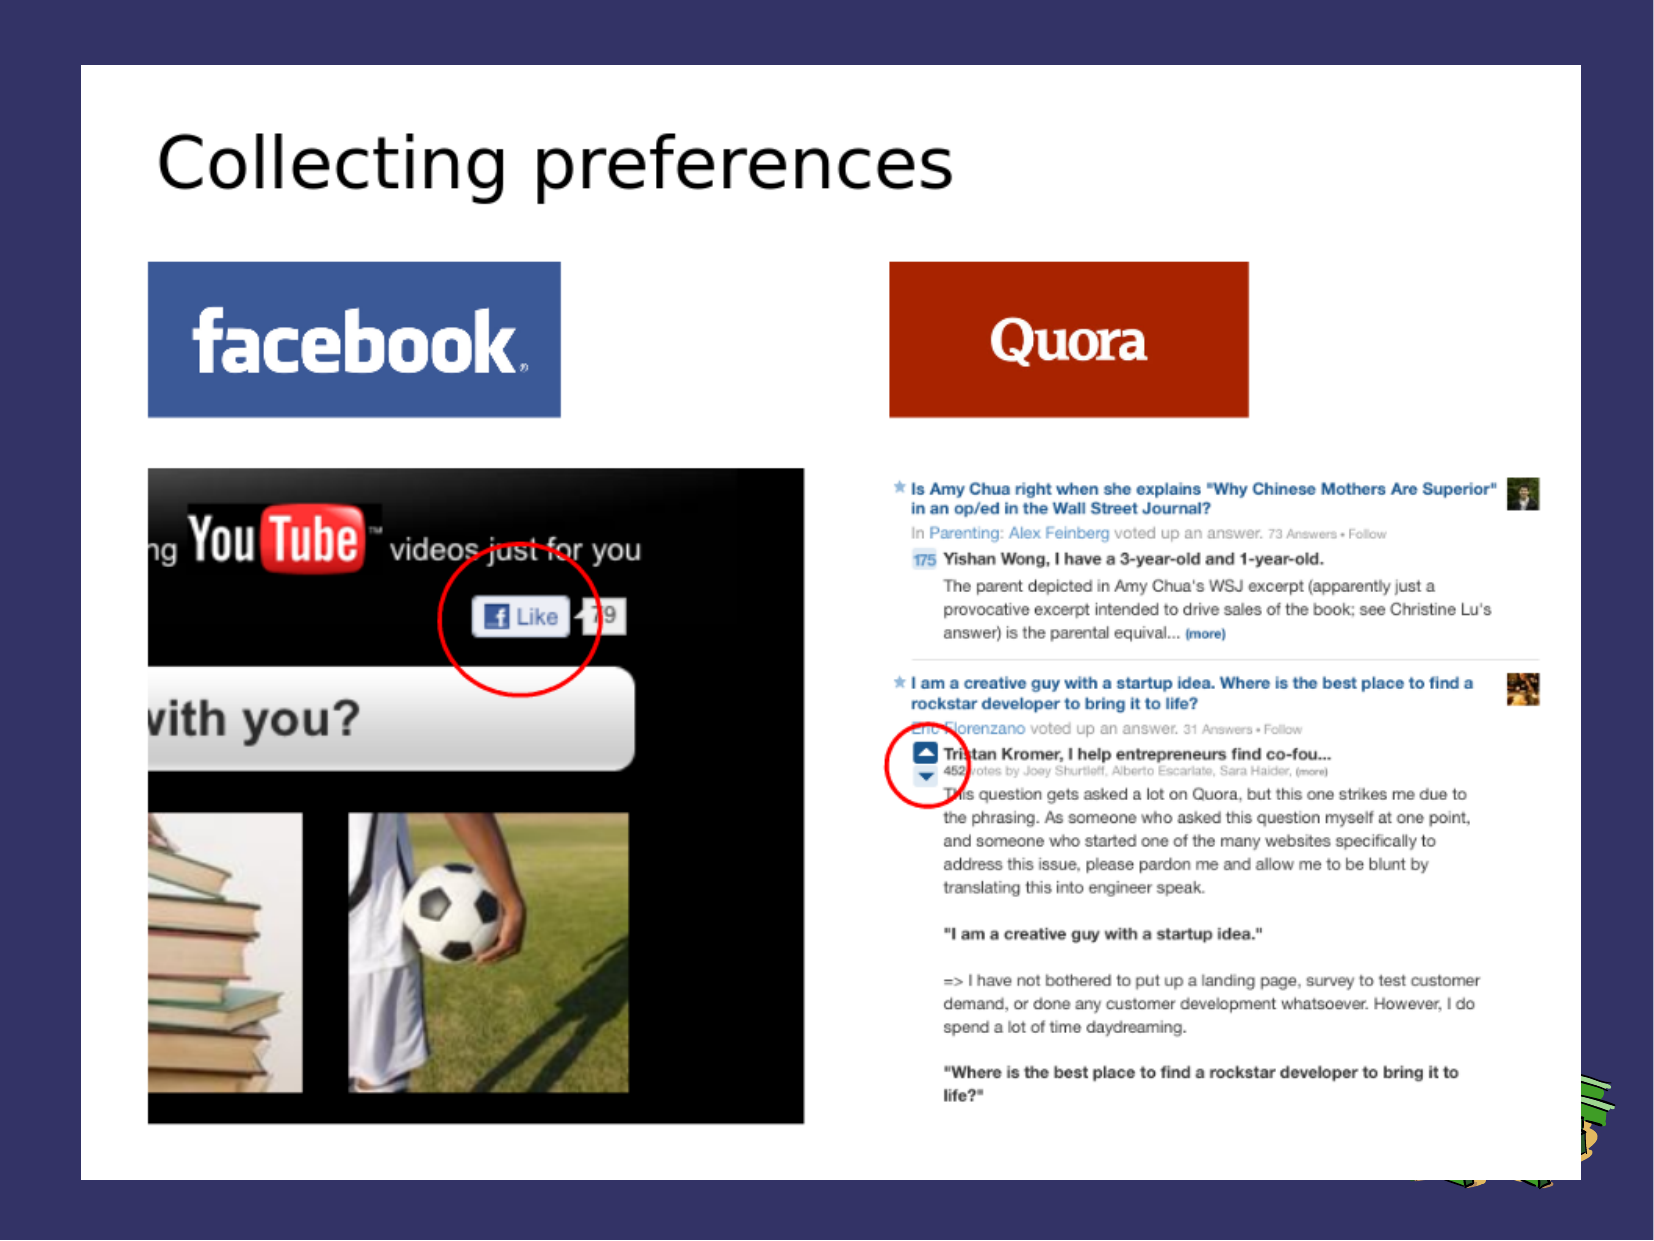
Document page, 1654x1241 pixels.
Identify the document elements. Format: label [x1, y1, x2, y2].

picture [81, 65, 1581, 1180]
